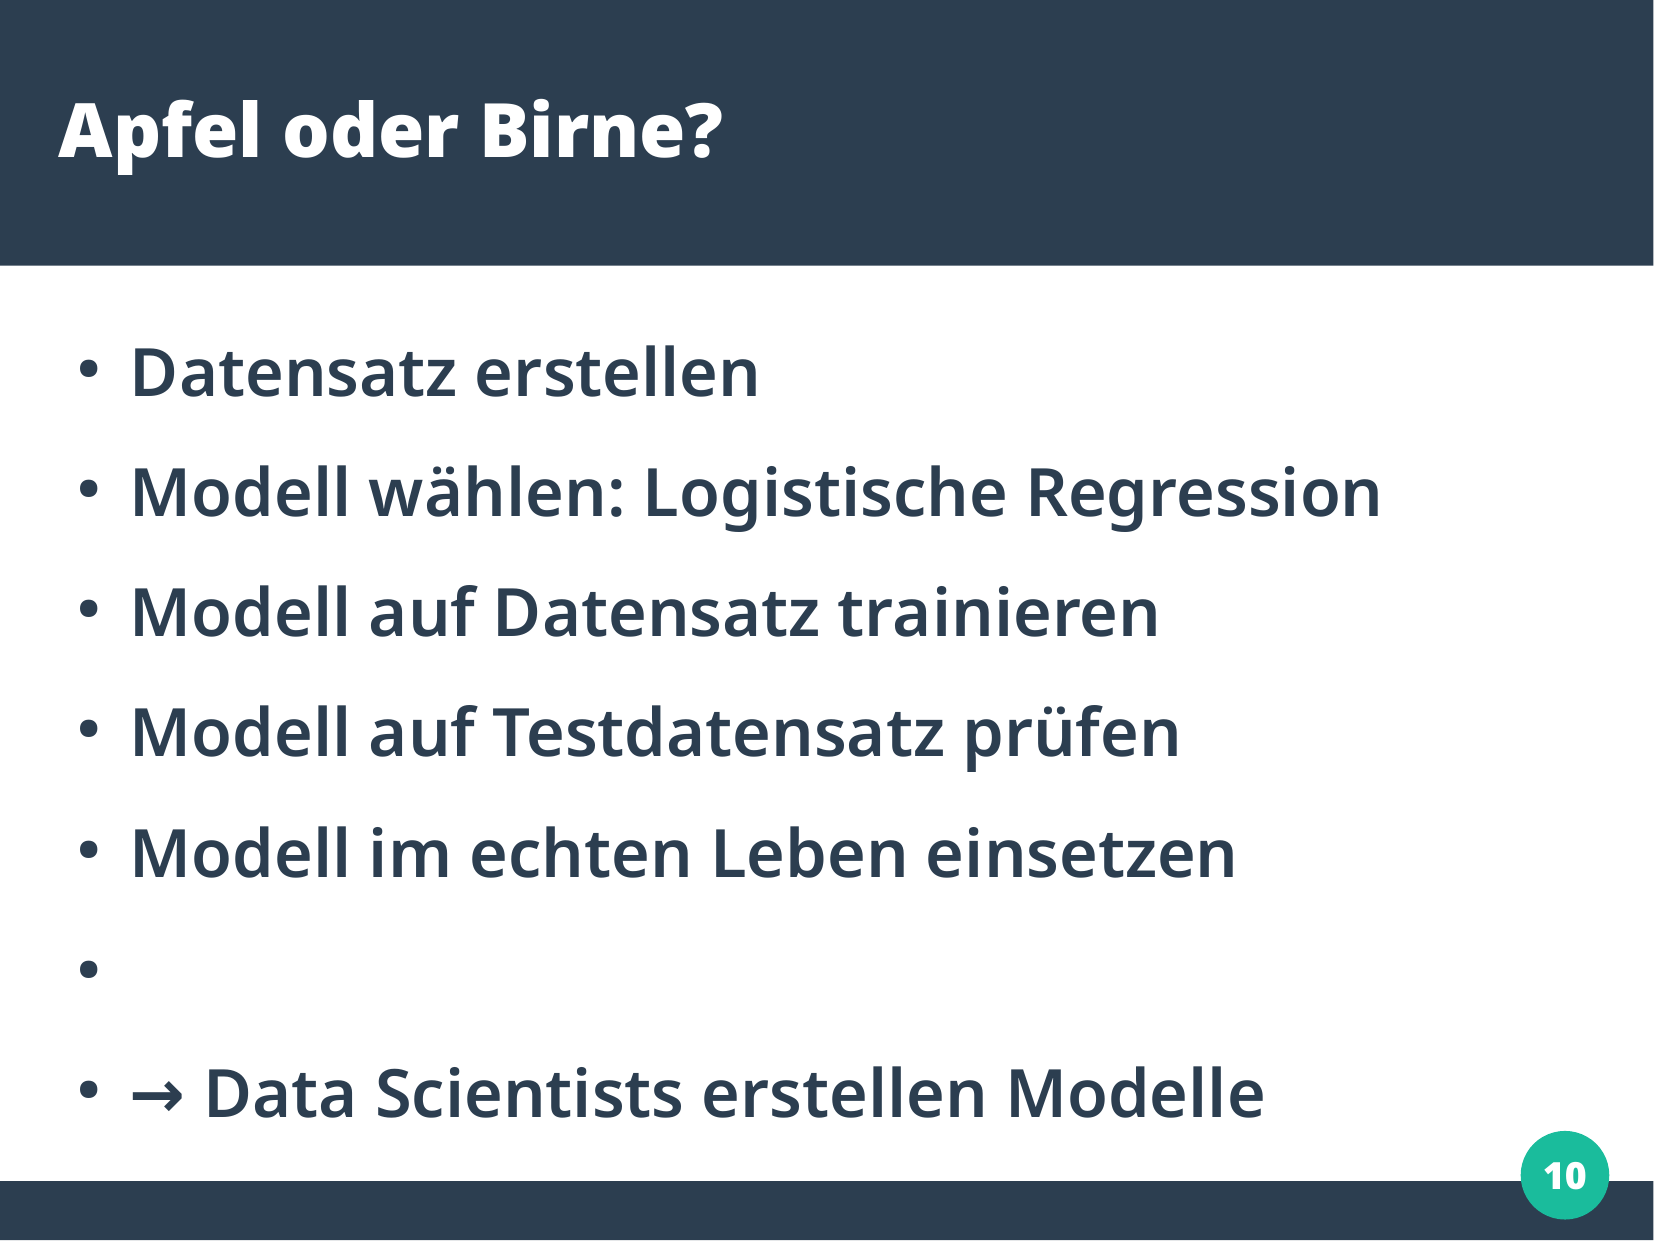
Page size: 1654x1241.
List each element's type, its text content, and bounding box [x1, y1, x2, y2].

list Datensatz erstellen Modell wählen: Logistische Regression Modell auf Datensatz trainieren Modell auf Testdatensatz prüfen Modell im echten Leben einsetzen → Data Scientists erstellen Modelle [59, 324, 1595, 1152]
title Apfel oder Birne? [59, 49, 1595, 207]
